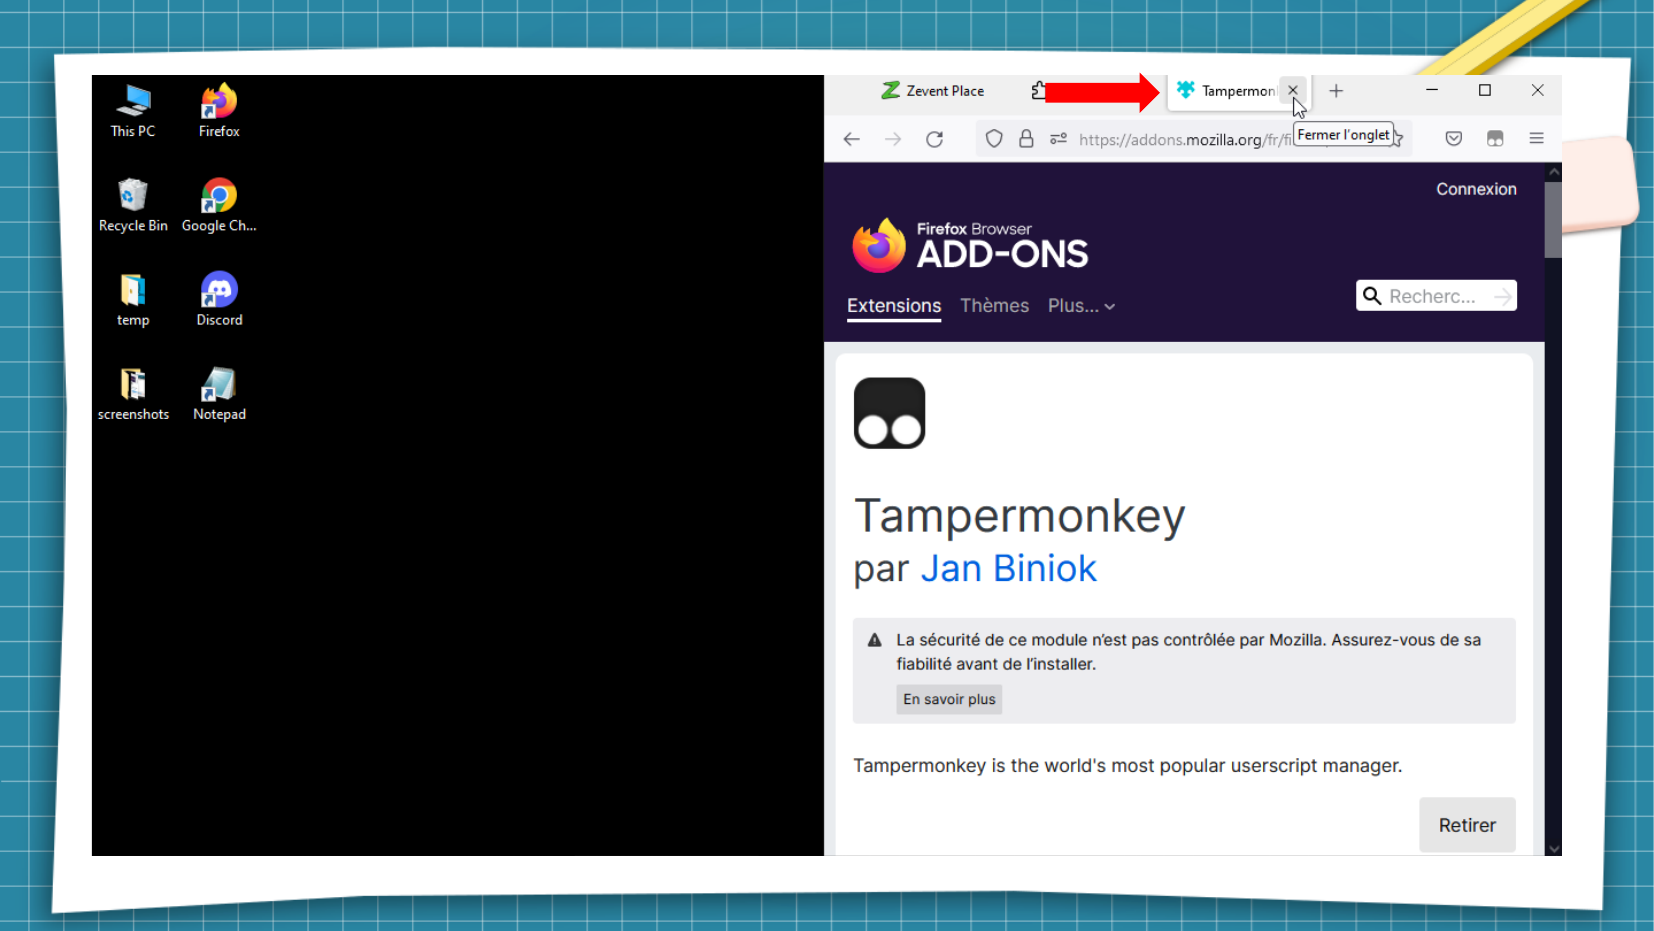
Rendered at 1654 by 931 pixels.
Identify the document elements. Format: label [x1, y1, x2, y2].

text_box [1046, 75, 1159, 111]
picture [91, 75, 1562, 856]
